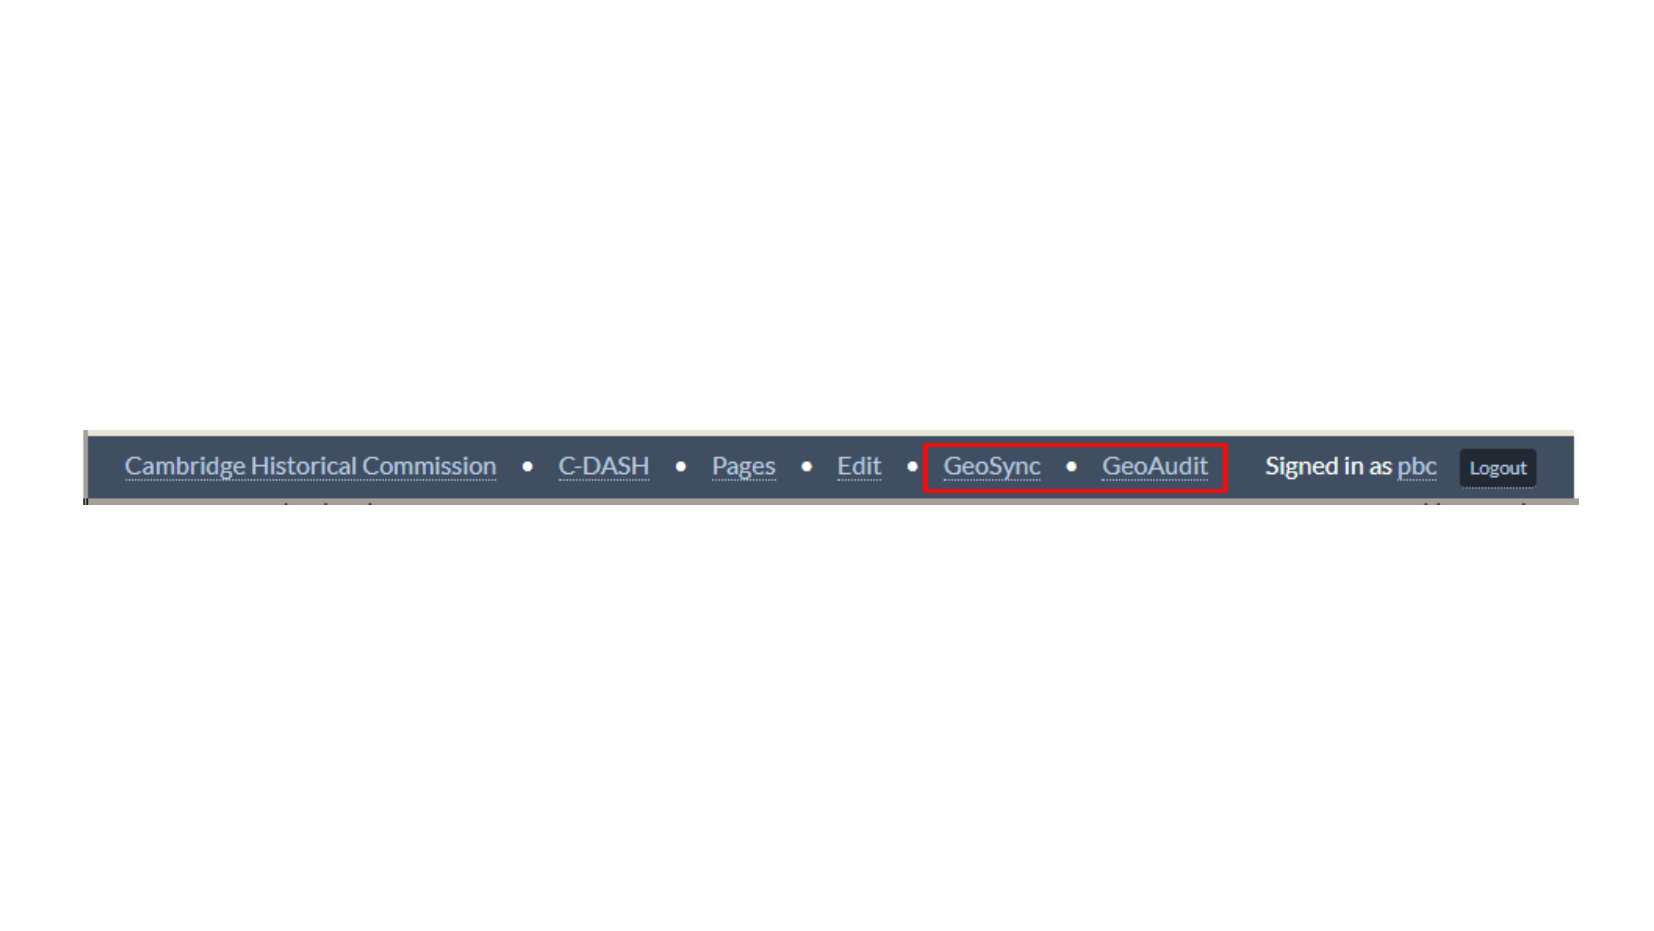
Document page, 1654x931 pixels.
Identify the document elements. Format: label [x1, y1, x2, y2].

picture [82, 430, 1579, 505]
